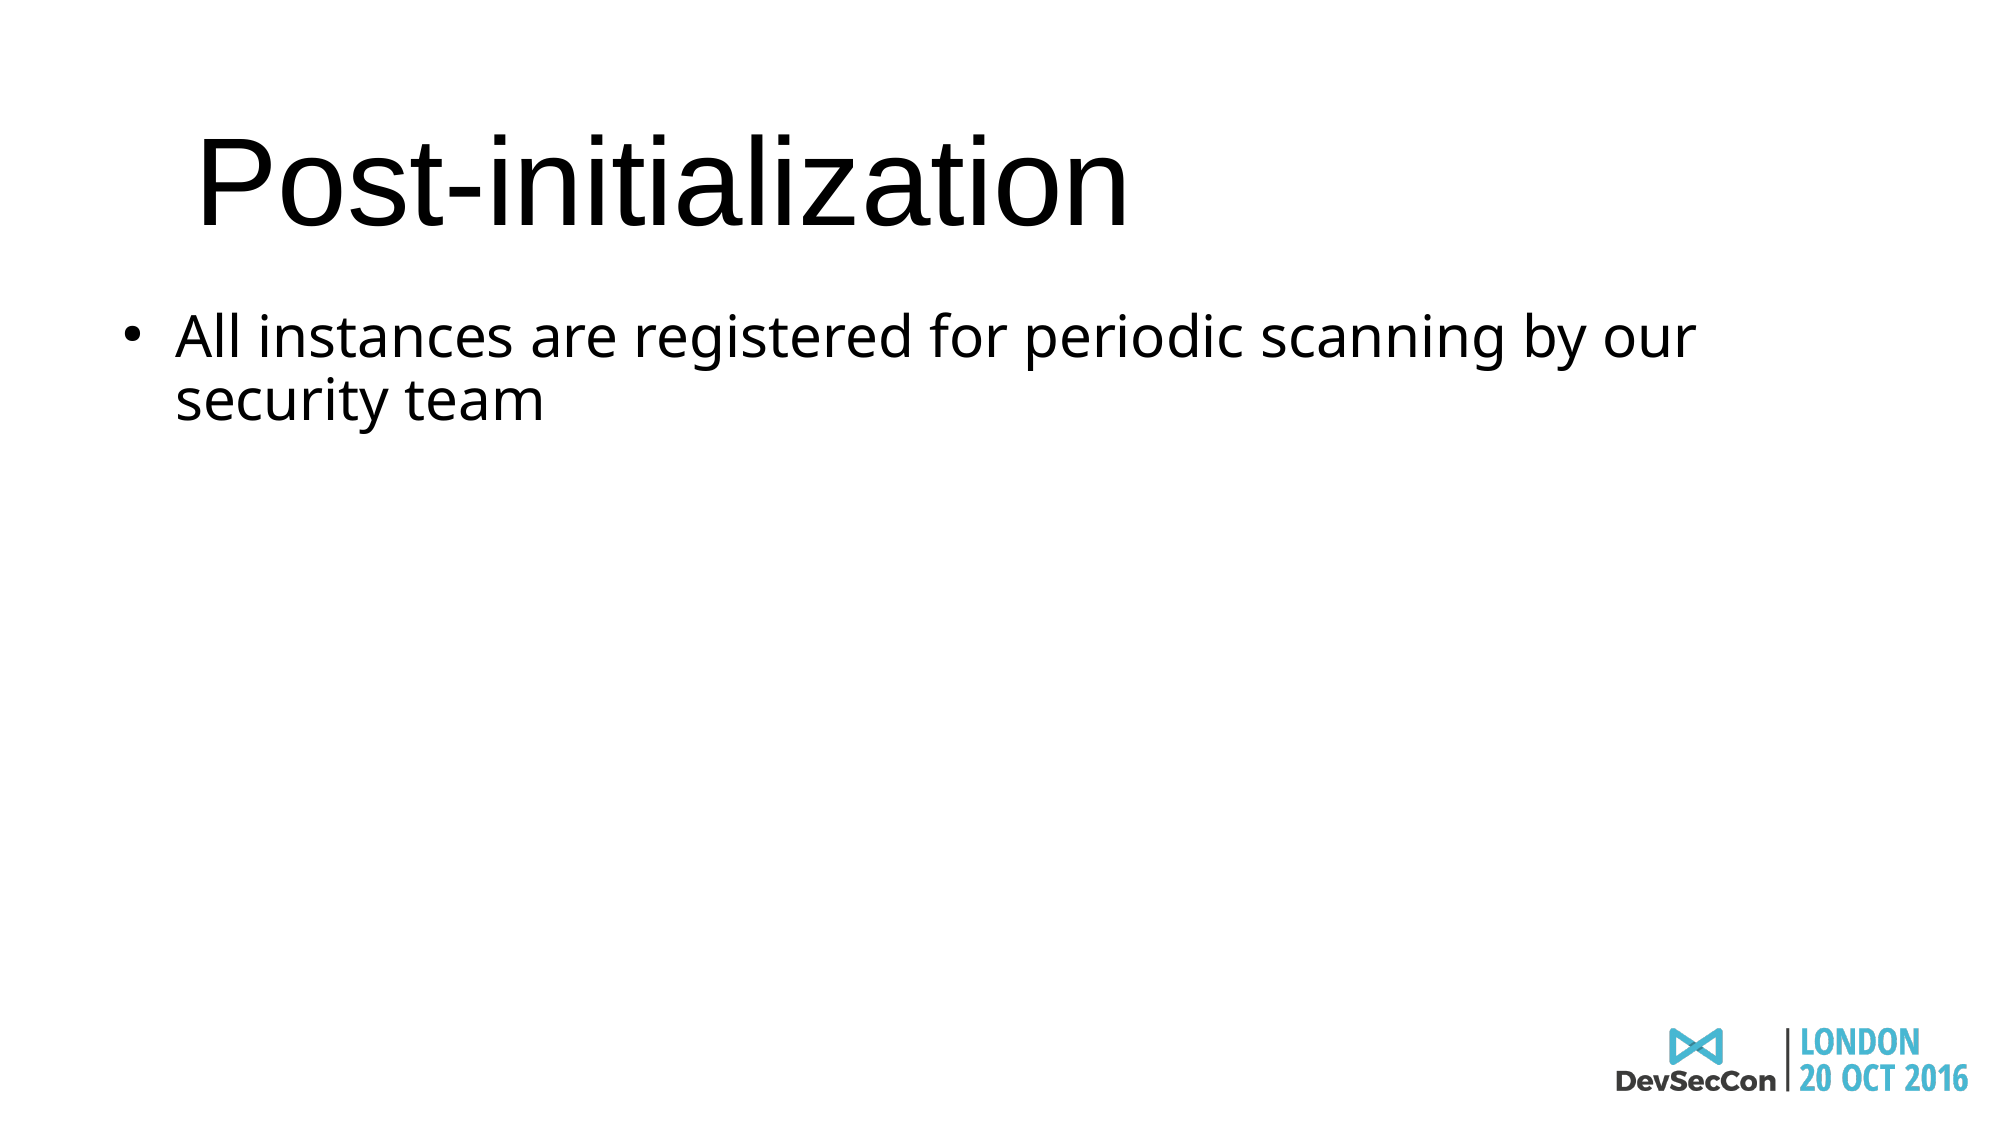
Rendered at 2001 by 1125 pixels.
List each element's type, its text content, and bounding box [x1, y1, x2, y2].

text_box Post-initialization [180, 104, 1148, 260]
list All instances are registered for periodic scanning by our security team [89, 299, 1910, 1014]
title [89, 59, 1910, 278]
picture [1609, 1014, 1979, 1105]
